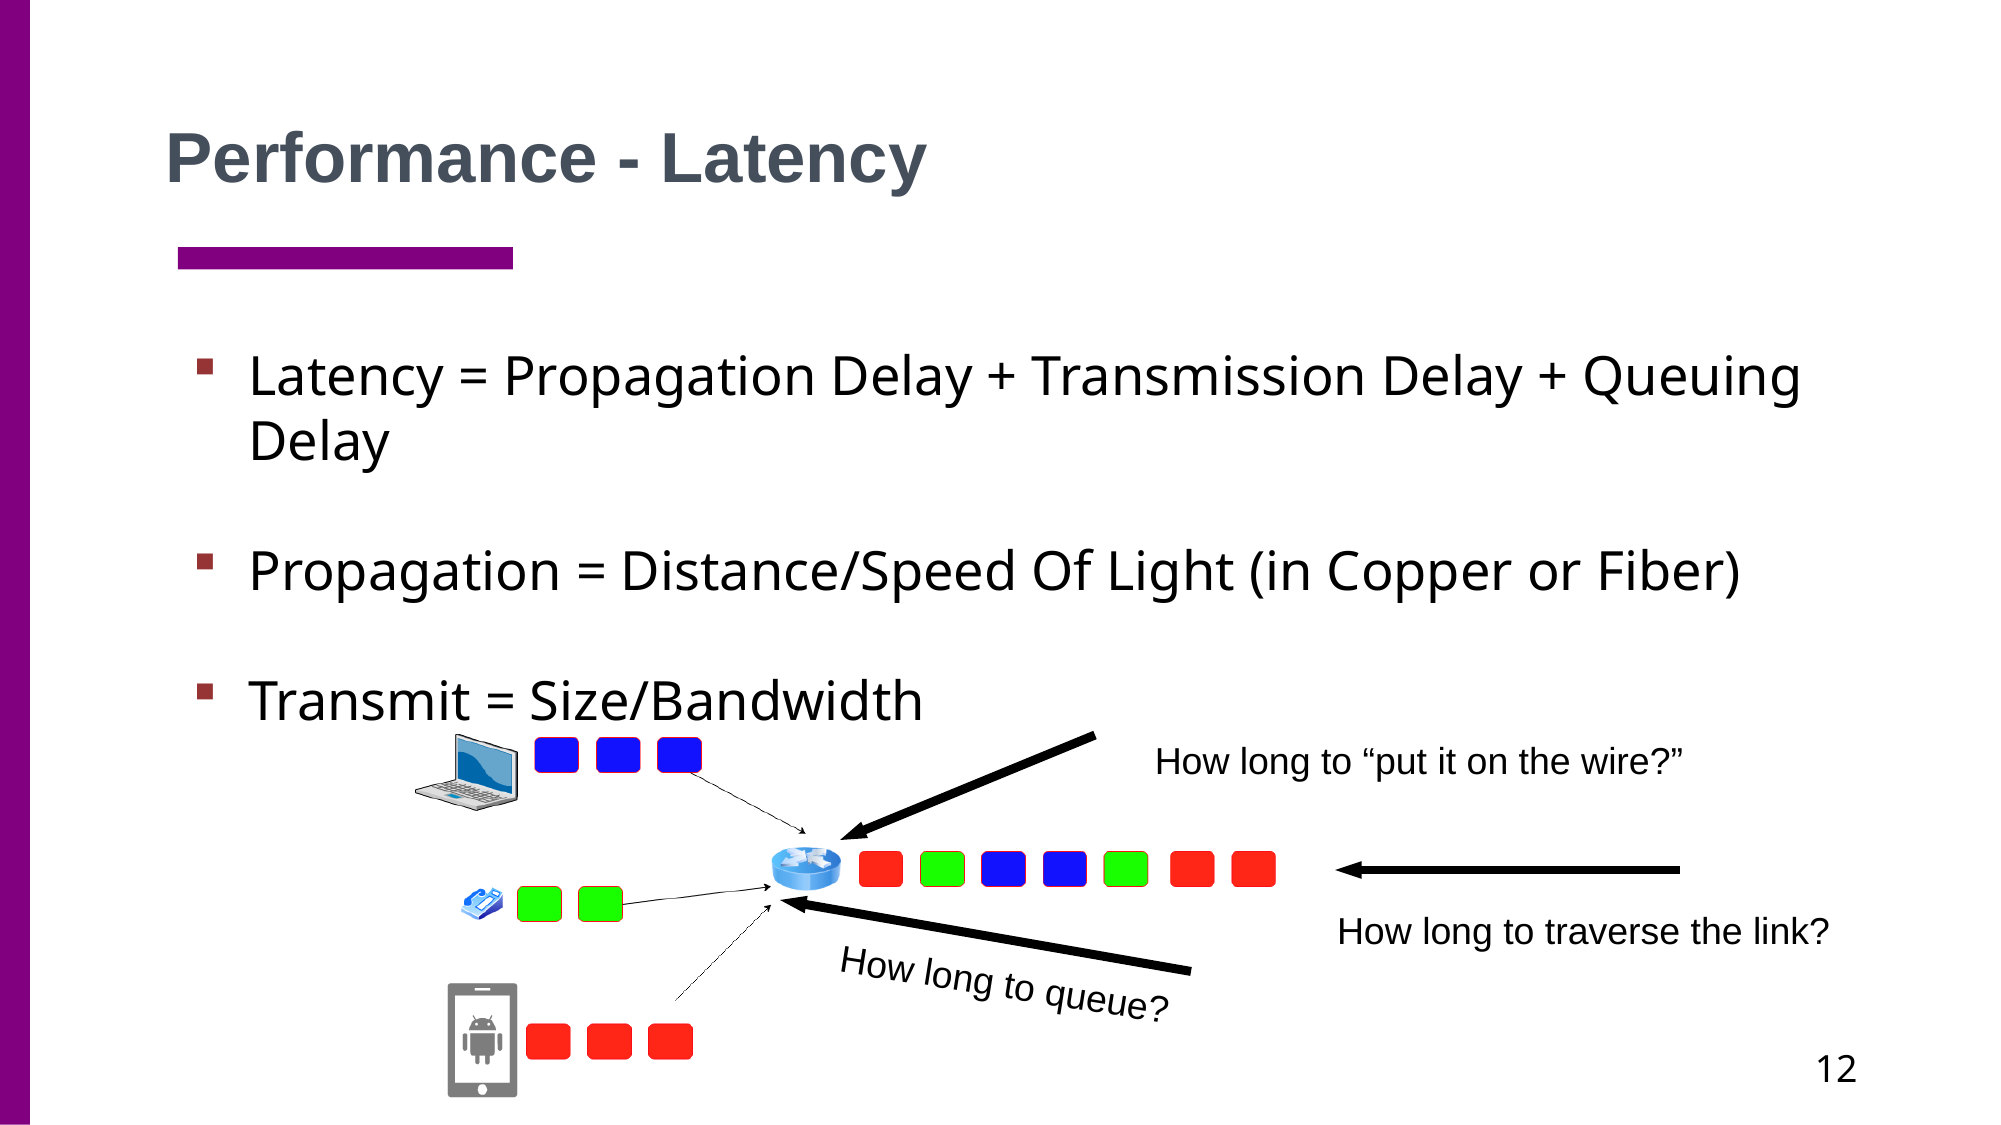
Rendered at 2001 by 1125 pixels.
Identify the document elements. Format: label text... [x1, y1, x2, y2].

text_box How long to traverse the link? [1322, 903, 1846, 961]
text_box How long to “put it on the wire?” [1140, 733, 1699, 791]
picture [415, 734, 1276, 1098]
text_box How long to queue? [821, 928, 1188, 1042]
text_box Performance - Latency [151, 0, 1849, 212]
text_box Latency = Propagation Delay + Transmission Delay + Queuing Delay Propagation = Distance/Speed Of Light (in Copper or Fiber) Transmit = Size/Bandwidth [177, 326, 1875, 1050]
